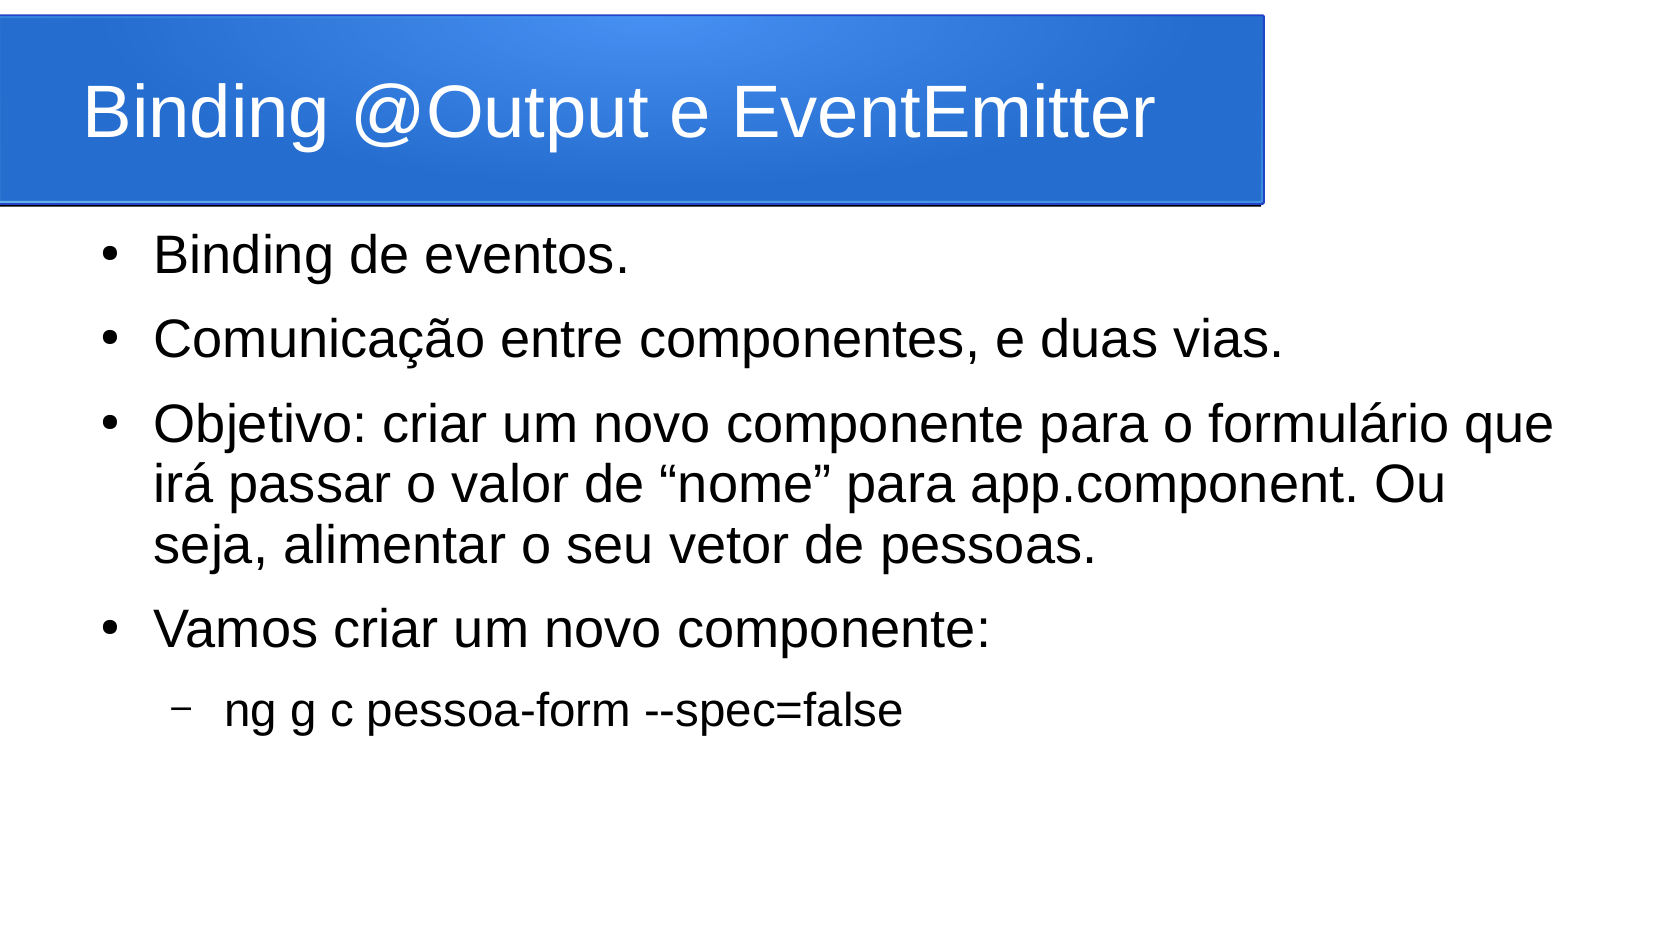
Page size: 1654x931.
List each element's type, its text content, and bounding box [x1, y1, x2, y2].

list Binding de eventos. Comunicação entre componentes, e duas vias. Objetivo: criar um novo componente para o formulário que irá passar o valor de “nome” para app.component. Ou seja, alimentar o seu vetor de pessoas. Vamos criar um novo componente: ng g c pessoa-form --spec=false [82, 224, 1571, 764]
title Binding @Output e EventEmitter [82, 35, 1235, 189]
